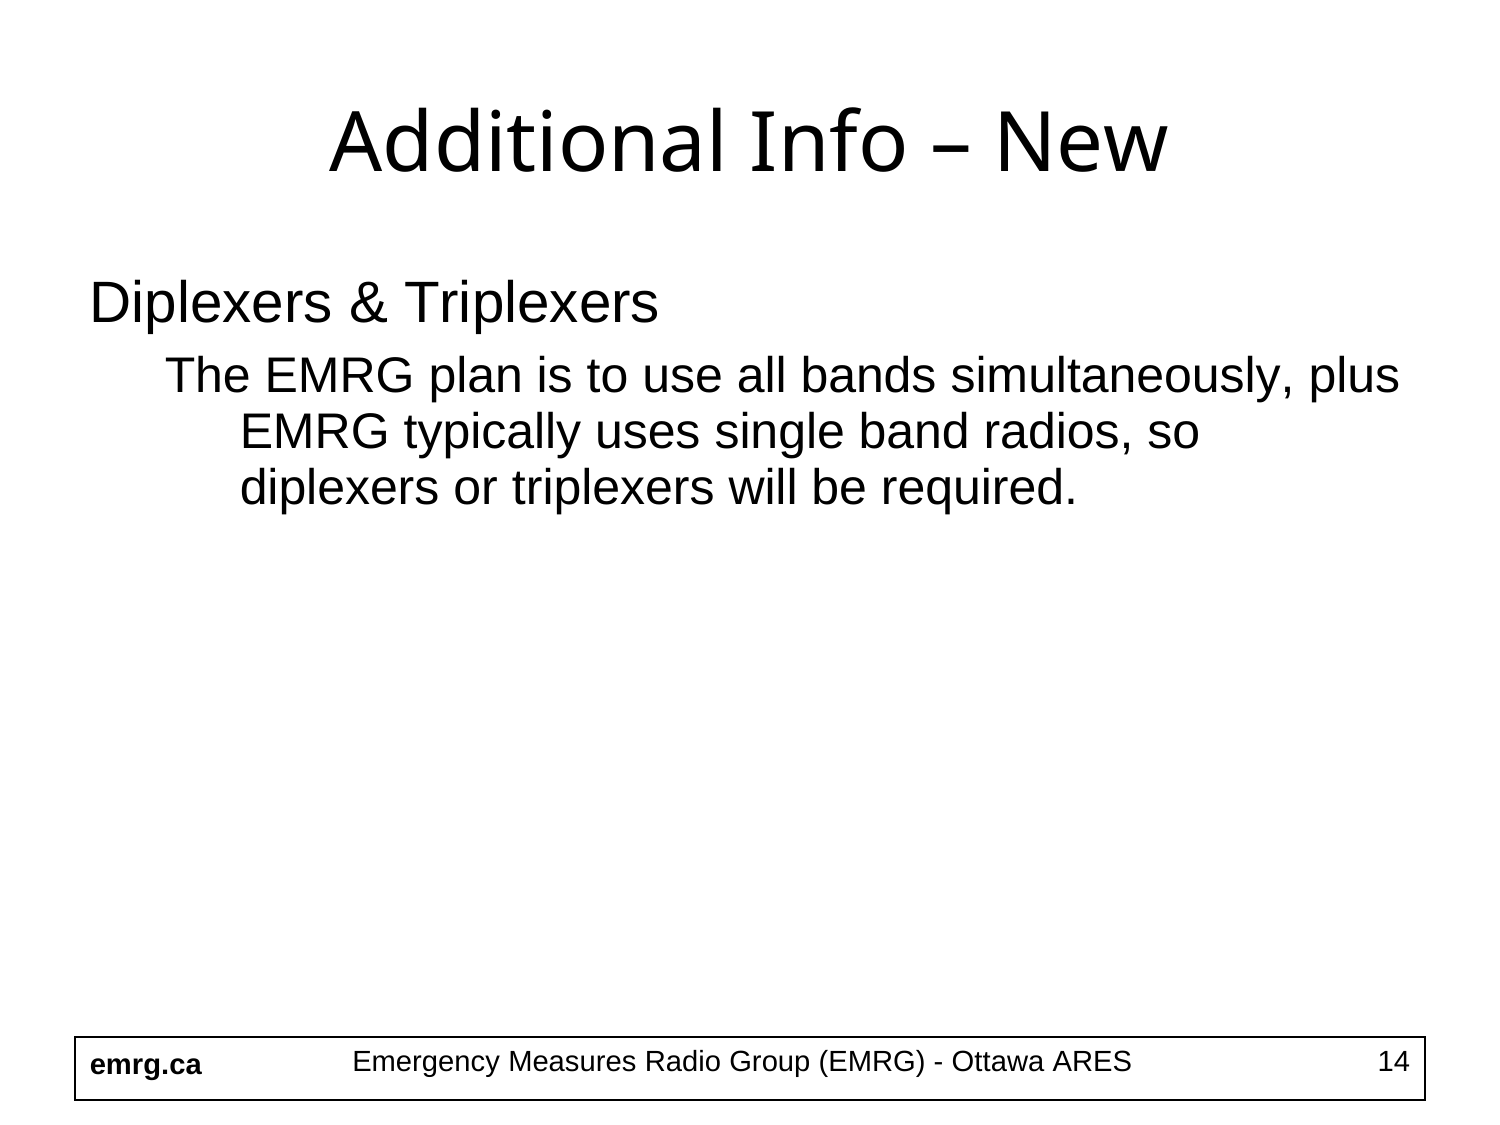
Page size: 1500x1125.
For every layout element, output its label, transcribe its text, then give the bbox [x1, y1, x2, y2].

list Diplexers & Triplexers The EMRG plan is to use all bands simultaneously, plus EMRG typically uses single band radios, so diplexers or triplexers will be required. [75, 262, 1426, 1006]
title Additional Info – New [75, 45, 1426, 233]
